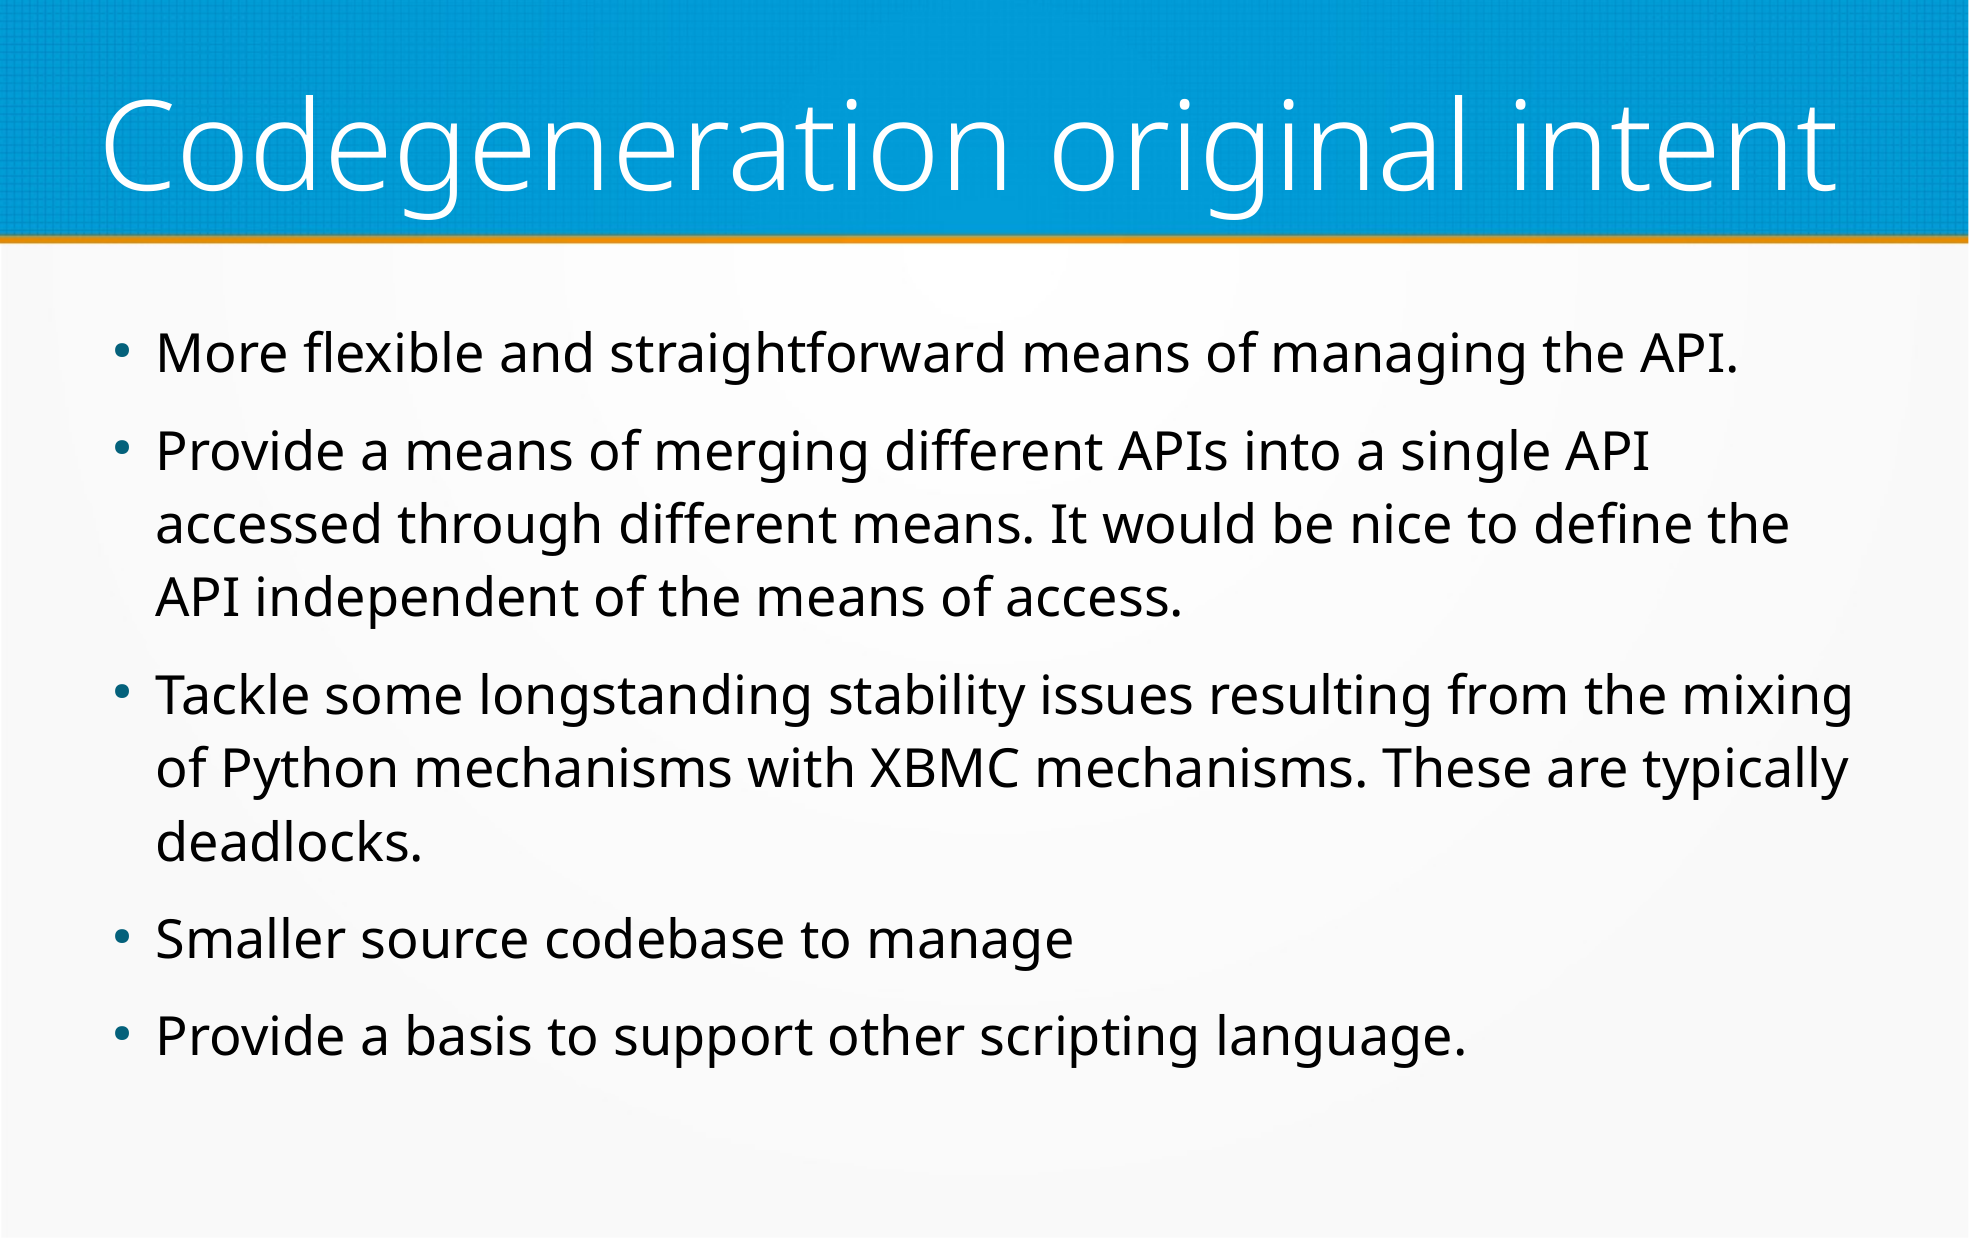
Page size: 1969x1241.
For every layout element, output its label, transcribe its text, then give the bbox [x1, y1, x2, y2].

title Codegeneration original intent [98, 19, 1870, 227]
picture [0, 233, 1969, 1241]
list More flexible and straightforward means of managing the API. Provide a means of merging different APIs into a single API accessed through different means. It would be nice to define the API independent of the means of access. Tackle some longstanding stability issues resulting from the mixing of Python mechanisms with XBMC mechanisms. These are typically deadlocks. Smaller source codebase to manage Provide a basis to support other scripting language. [98, 314, 1860, 1080]
